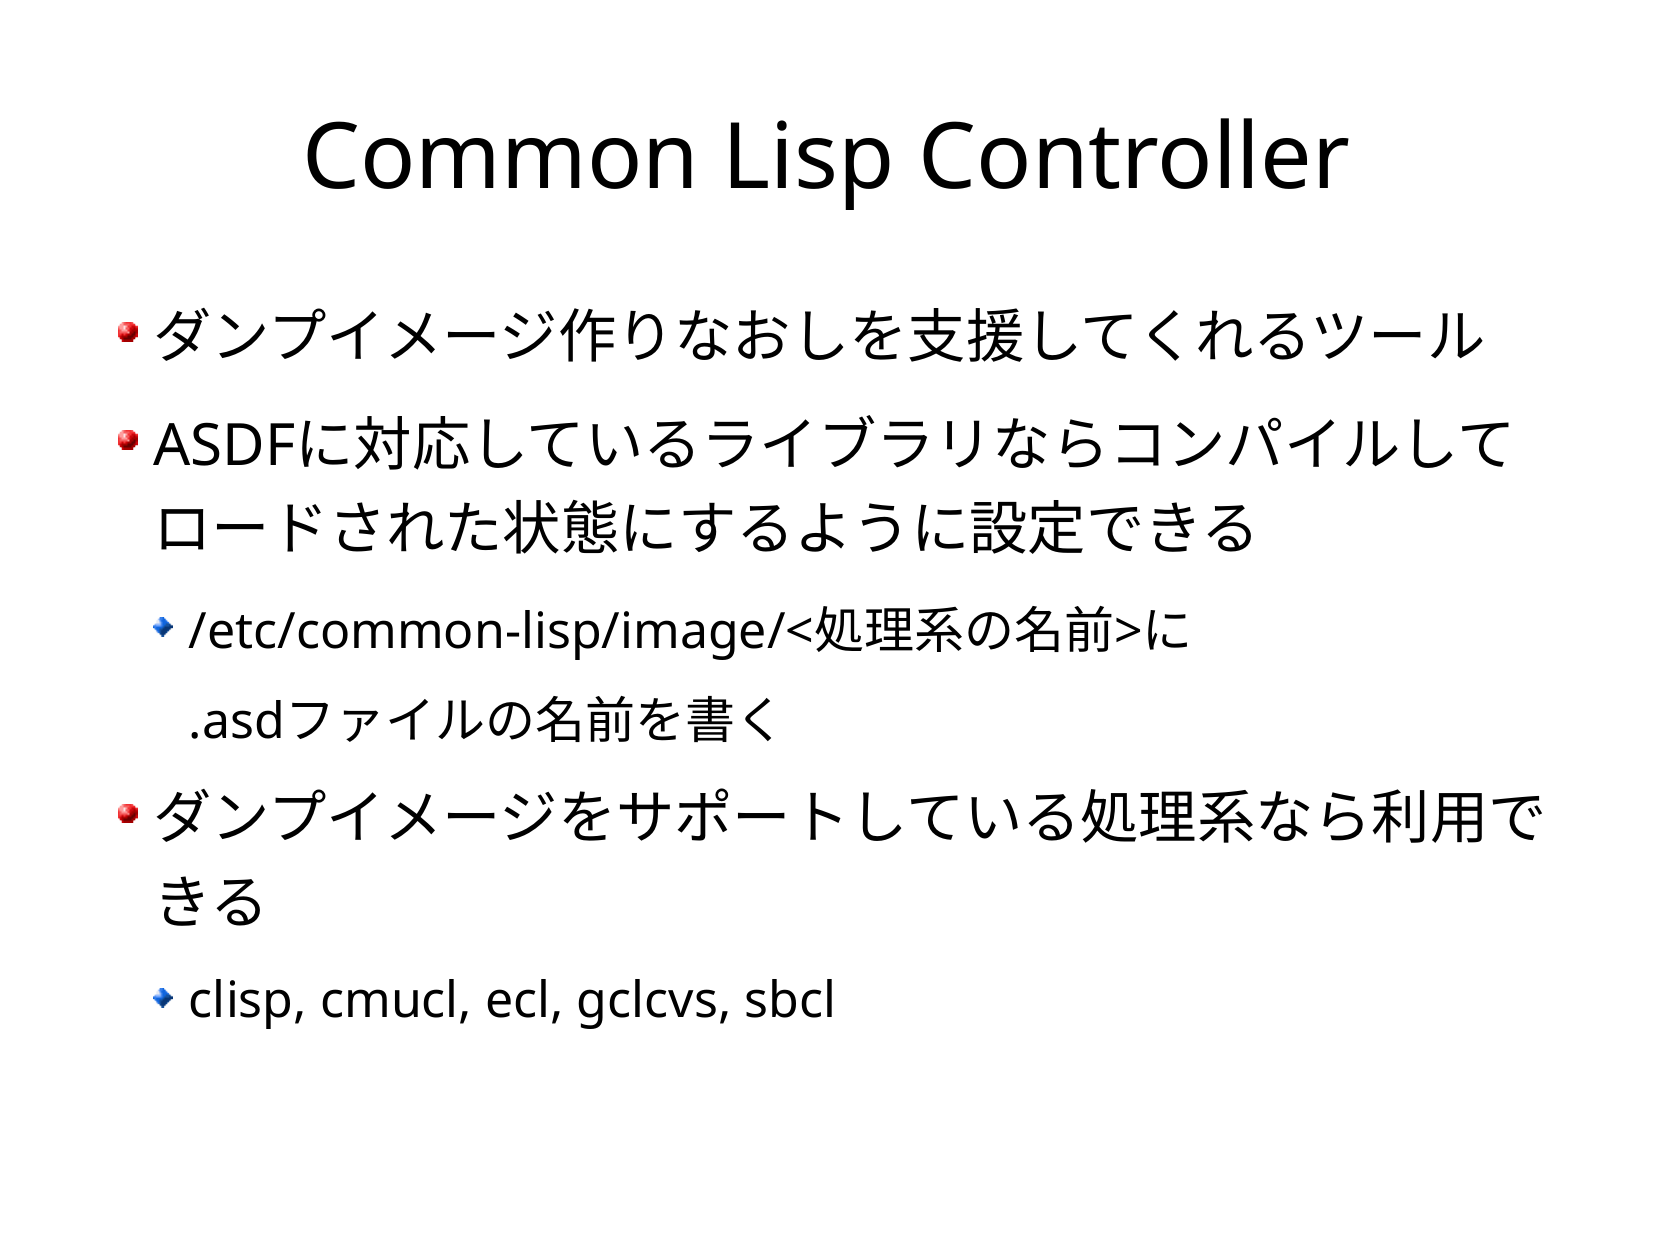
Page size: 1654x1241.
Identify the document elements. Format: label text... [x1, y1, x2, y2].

title Common Lisp Controller [82, 56, 1571, 250]
list ダンプイメージ作りなおしを支援してくれるツール ASDFに対応しているライブラリならコンパイルしてロードされた状態にするように設定できる /etc/common-lisp/image/<処理系の名前>に .asdファイルの名前を書く ダンプイメージをサポートしている処理系なら利用できる clisp, cmucl, ecl, gclcvs, sbcl [82, 290, 1571, 1109]
